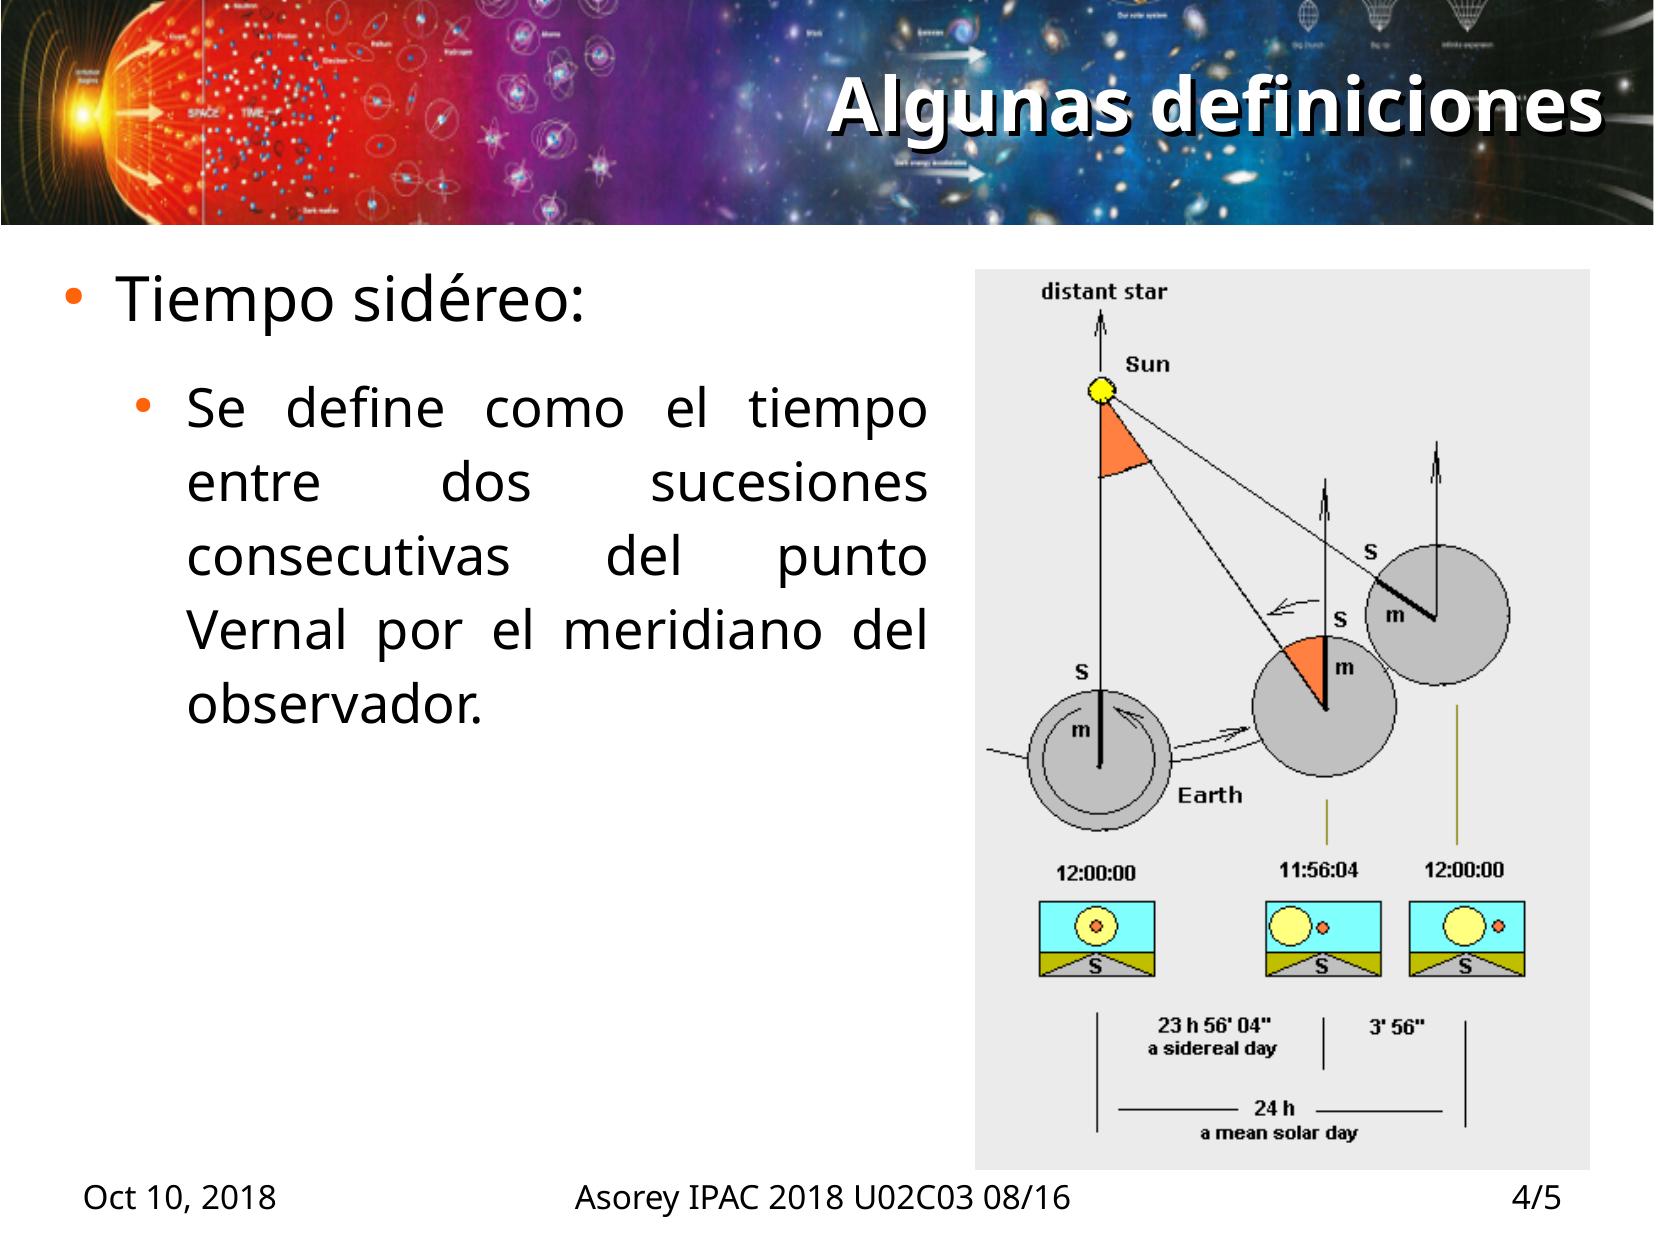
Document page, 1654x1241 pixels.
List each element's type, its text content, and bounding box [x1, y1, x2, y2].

title Algunas definiciones [45, 15, 1606, 191]
list Tiempo sidéreo: Se define como el tiempo entre dos sucesiones consecutivas del punto Vernal por el meridiano del observador. [45, 255, 931, 1156]
picture [1, 0, 1654, 225]
picture [975, 269, 1590, 1171]
